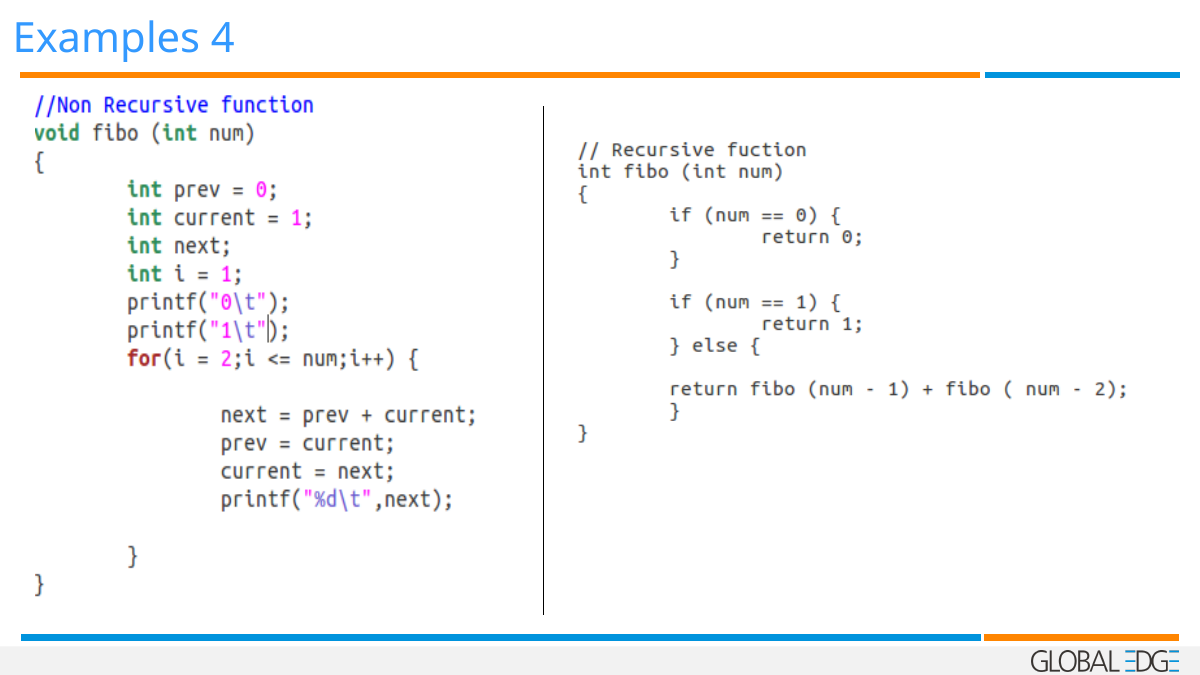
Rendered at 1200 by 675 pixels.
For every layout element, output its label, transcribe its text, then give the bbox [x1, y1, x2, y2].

picture [566, 132, 1142, 467]
picture [35, 94, 508, 601]
picture [1031, 650, 1179, 672]
title Examples 4 [12, 9, 1088, 63]
